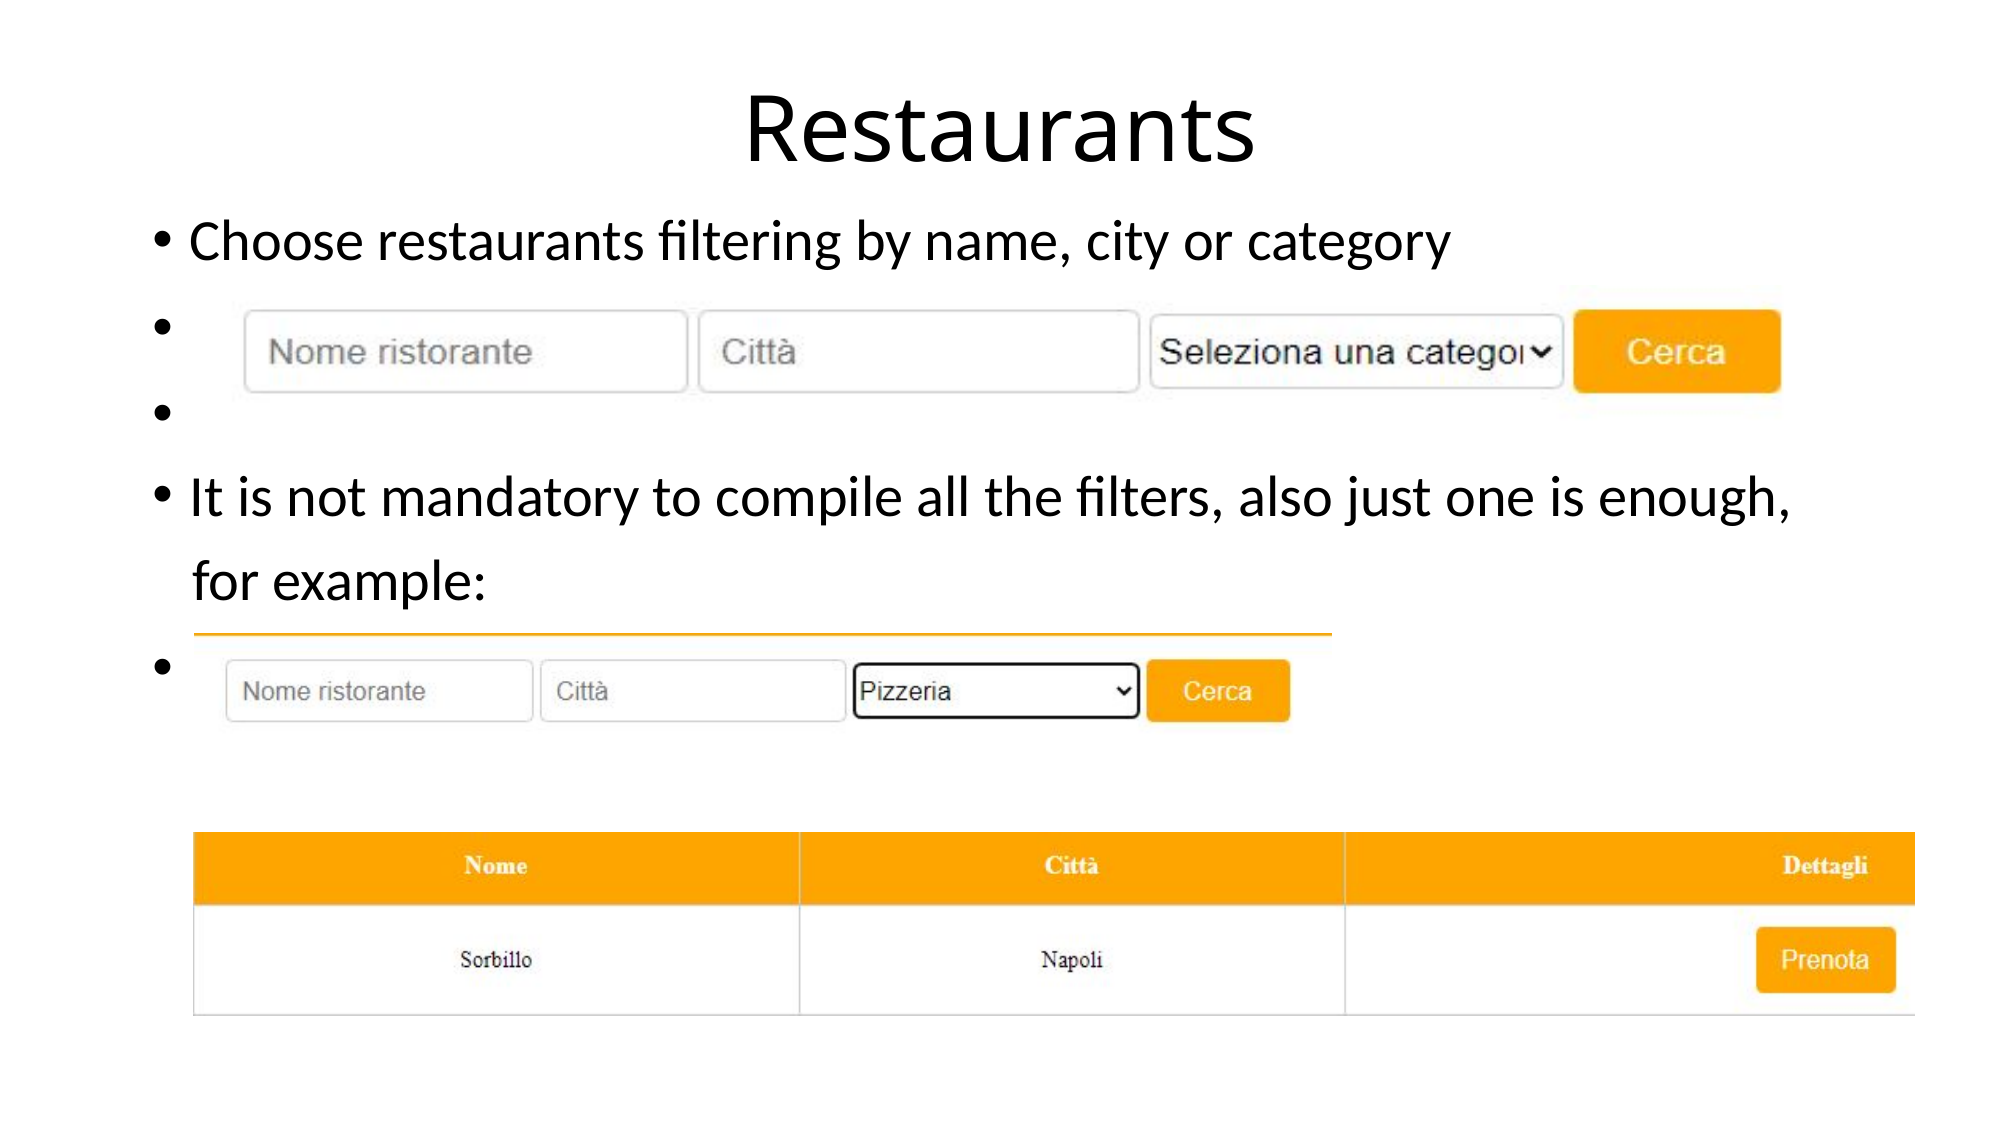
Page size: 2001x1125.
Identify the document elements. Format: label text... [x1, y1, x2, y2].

picture [193, 832, 1915, 1016]
title Restaurants [137, 59, 1863, 203]
picture [196, 286, 1807, 423]
picture [194, 633, 1332, 760]
list Choose restaurants filtering by name, city or category It is not mandatory to compile all the filters, also just one is enough, for example: [137, 203, 1863, 621]
